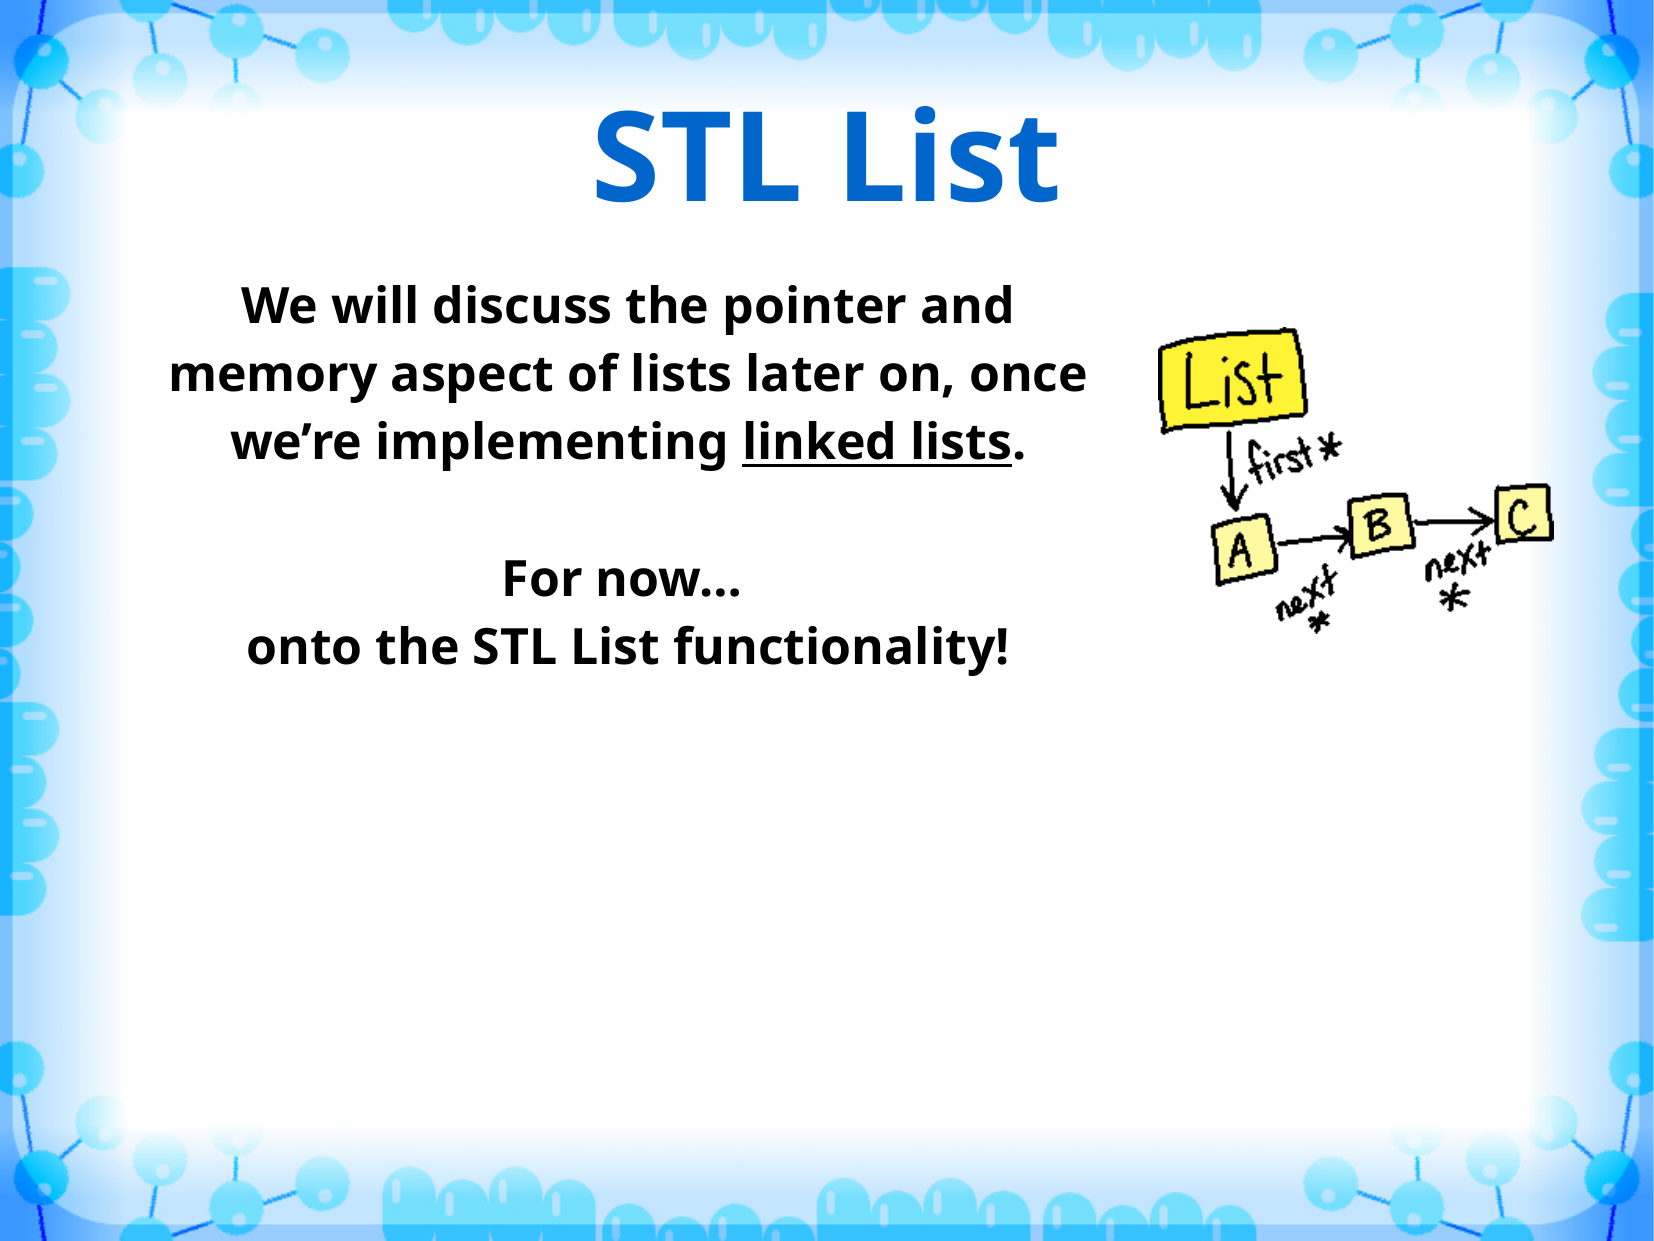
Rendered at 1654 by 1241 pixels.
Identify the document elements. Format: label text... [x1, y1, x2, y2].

text_box We will discuss the pointer and memory aspect of lists later on, once we’re implementing linked lists. For now… onto the STL List functionality! [135, 270, 1122, 736]
title STL List [82, 49, 1571, 257]
picture [0, 0, 1654, 1241]
